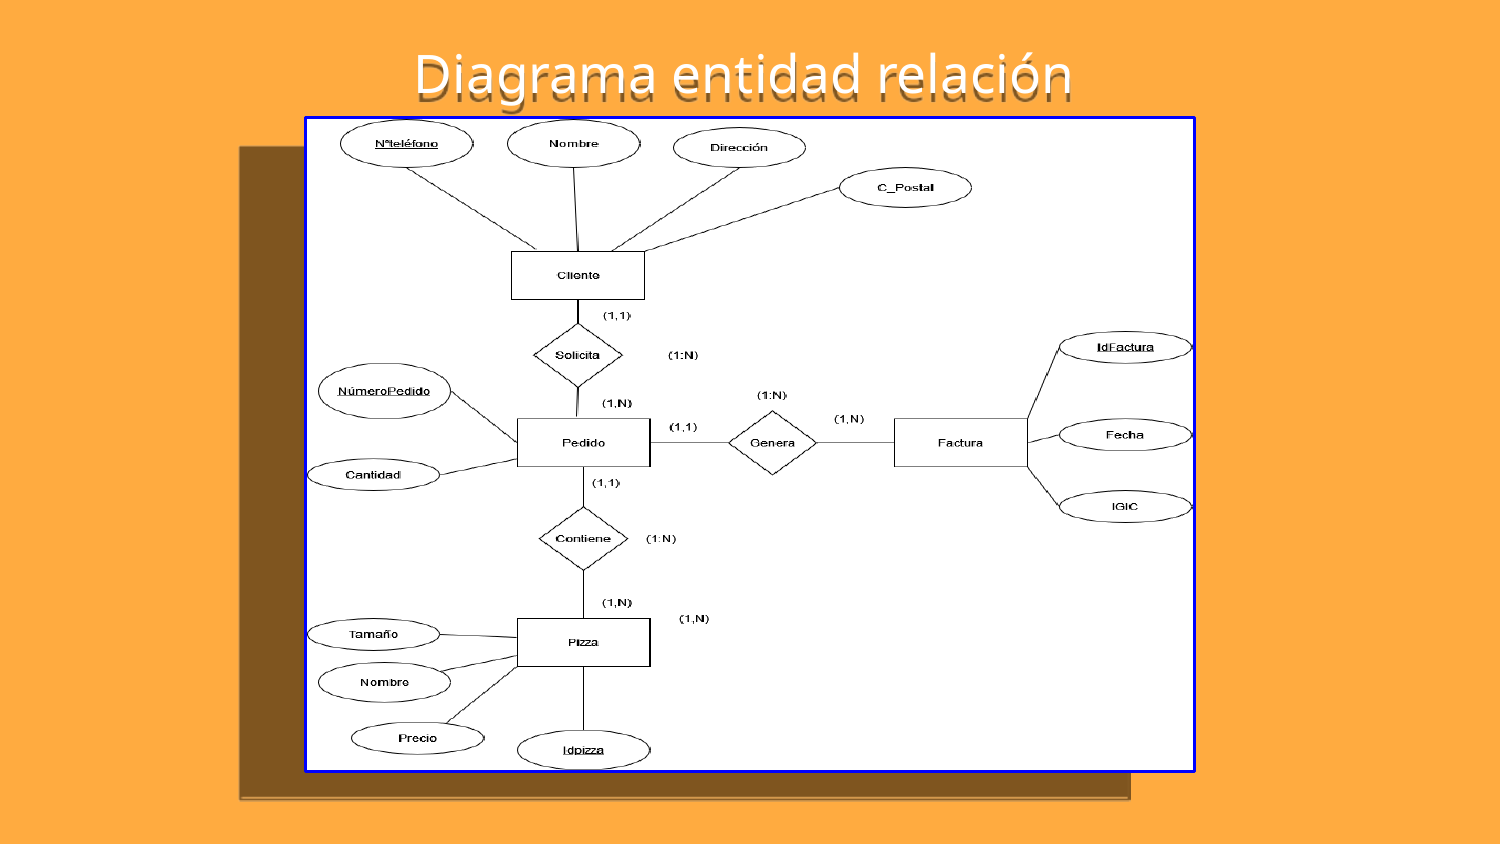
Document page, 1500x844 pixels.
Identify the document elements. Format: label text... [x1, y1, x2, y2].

picture [307, 119, 1193, 770]
title Diagrama entidad relación [45, 25, 1443, 120]
